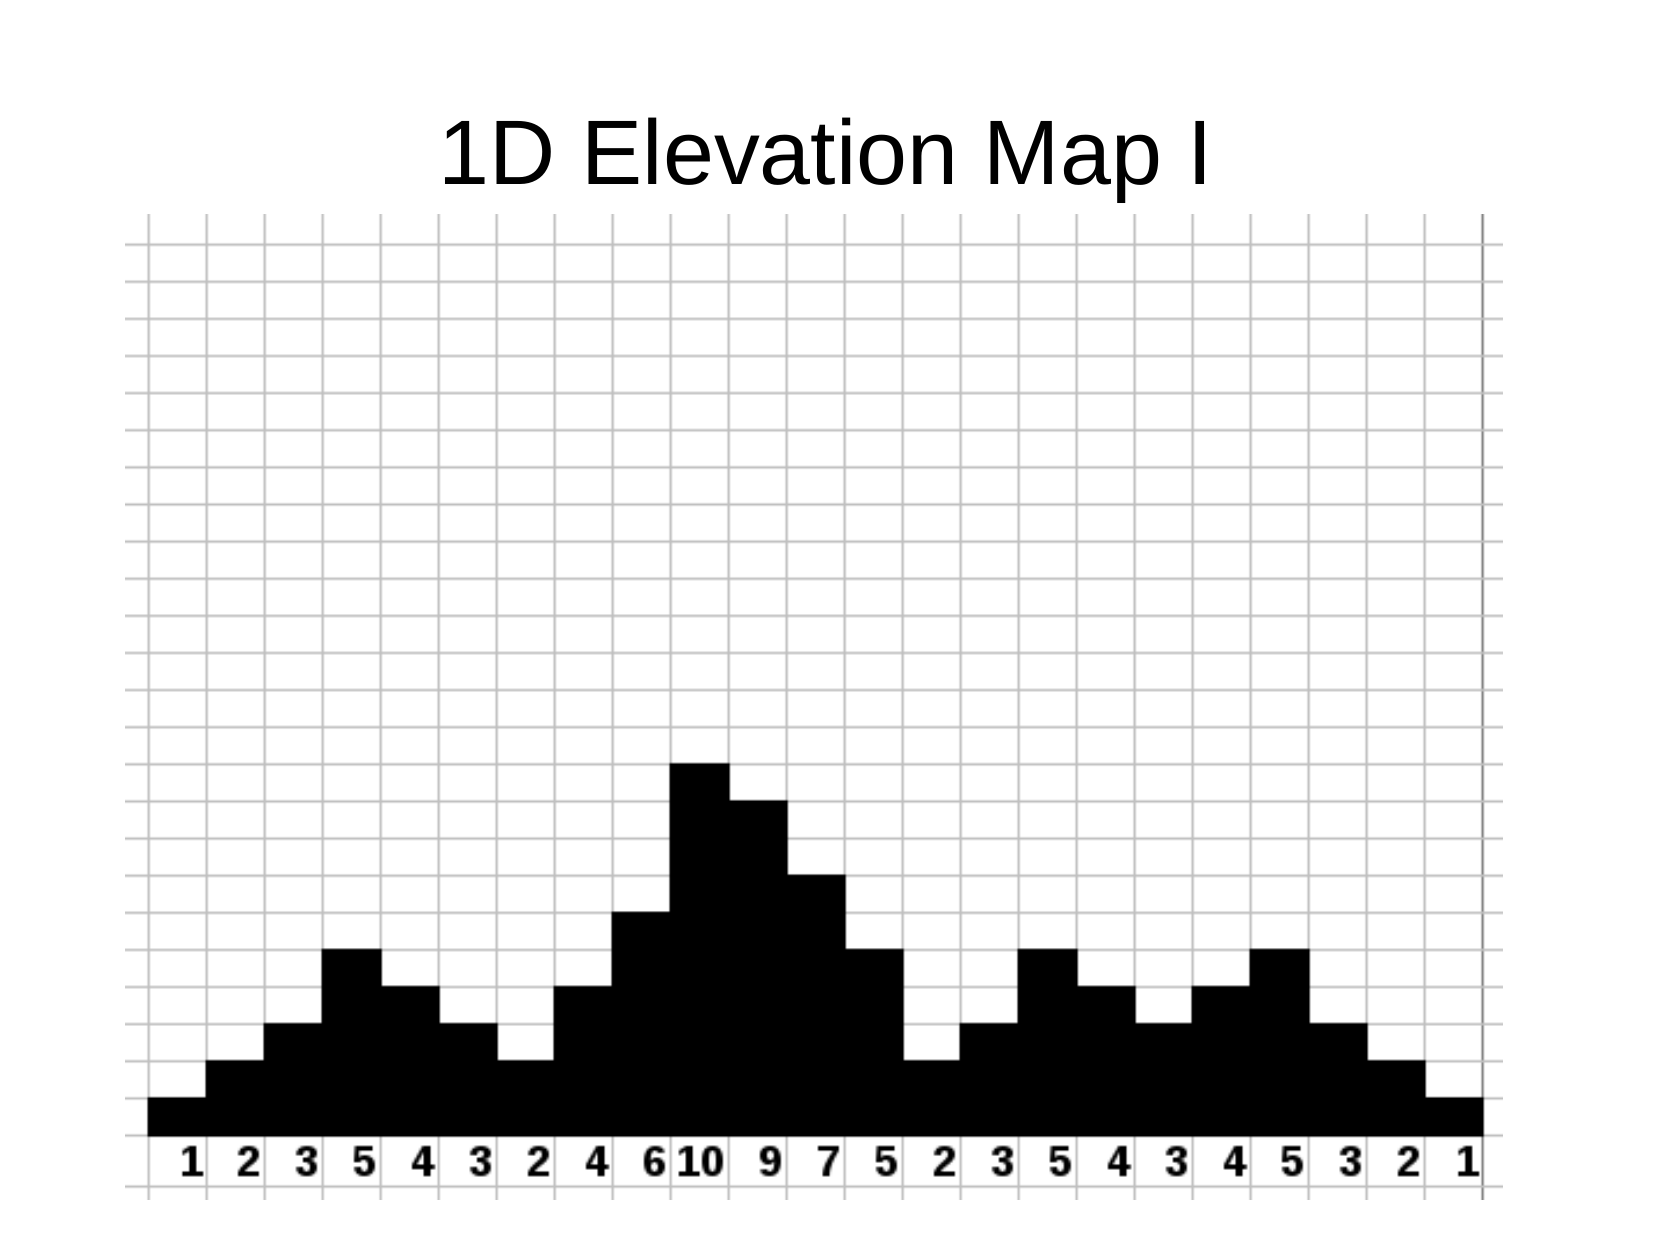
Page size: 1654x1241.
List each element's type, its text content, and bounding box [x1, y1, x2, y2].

picture [125, 214, 1503, 1201]
title 1D Elevation Map I [82, 49, 1571, 257]
